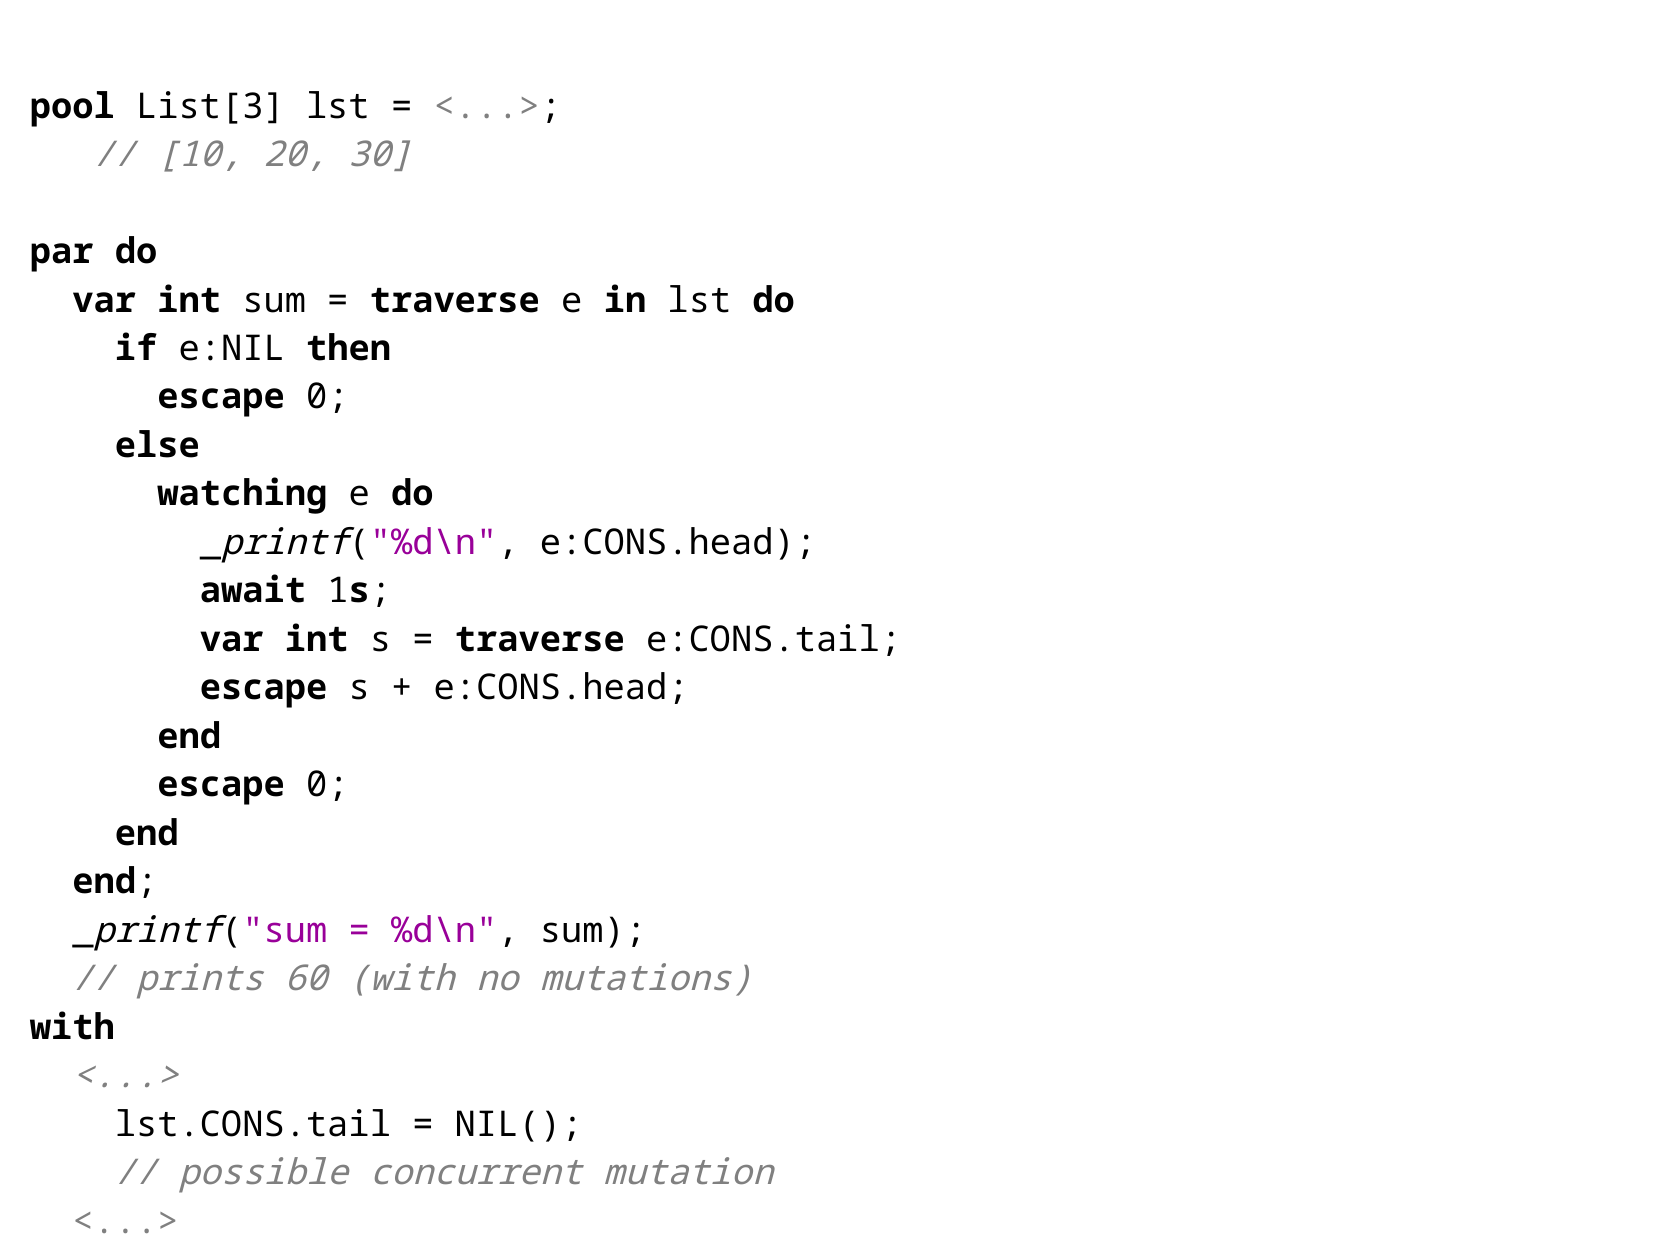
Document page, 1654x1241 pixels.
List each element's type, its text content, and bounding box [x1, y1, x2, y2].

text_box pool List[3] lst = <...>; // [10, 20, 30] par do var int sum = traverse e in lst do if e:NIL then escape 0; else watching e do _printf("%d\n", e:CONS.head); await 1s; var int s = traverse e:CONS.tail; escape s + e:CONS.head; end escape 0; end end; _printf("sum = %d\n", sum); // prints 60 (with no mutations) with <...> lst.CONS.tail = NIL(); // possible concurrent mutation <...> end [15, 72, 1621, 1138]
